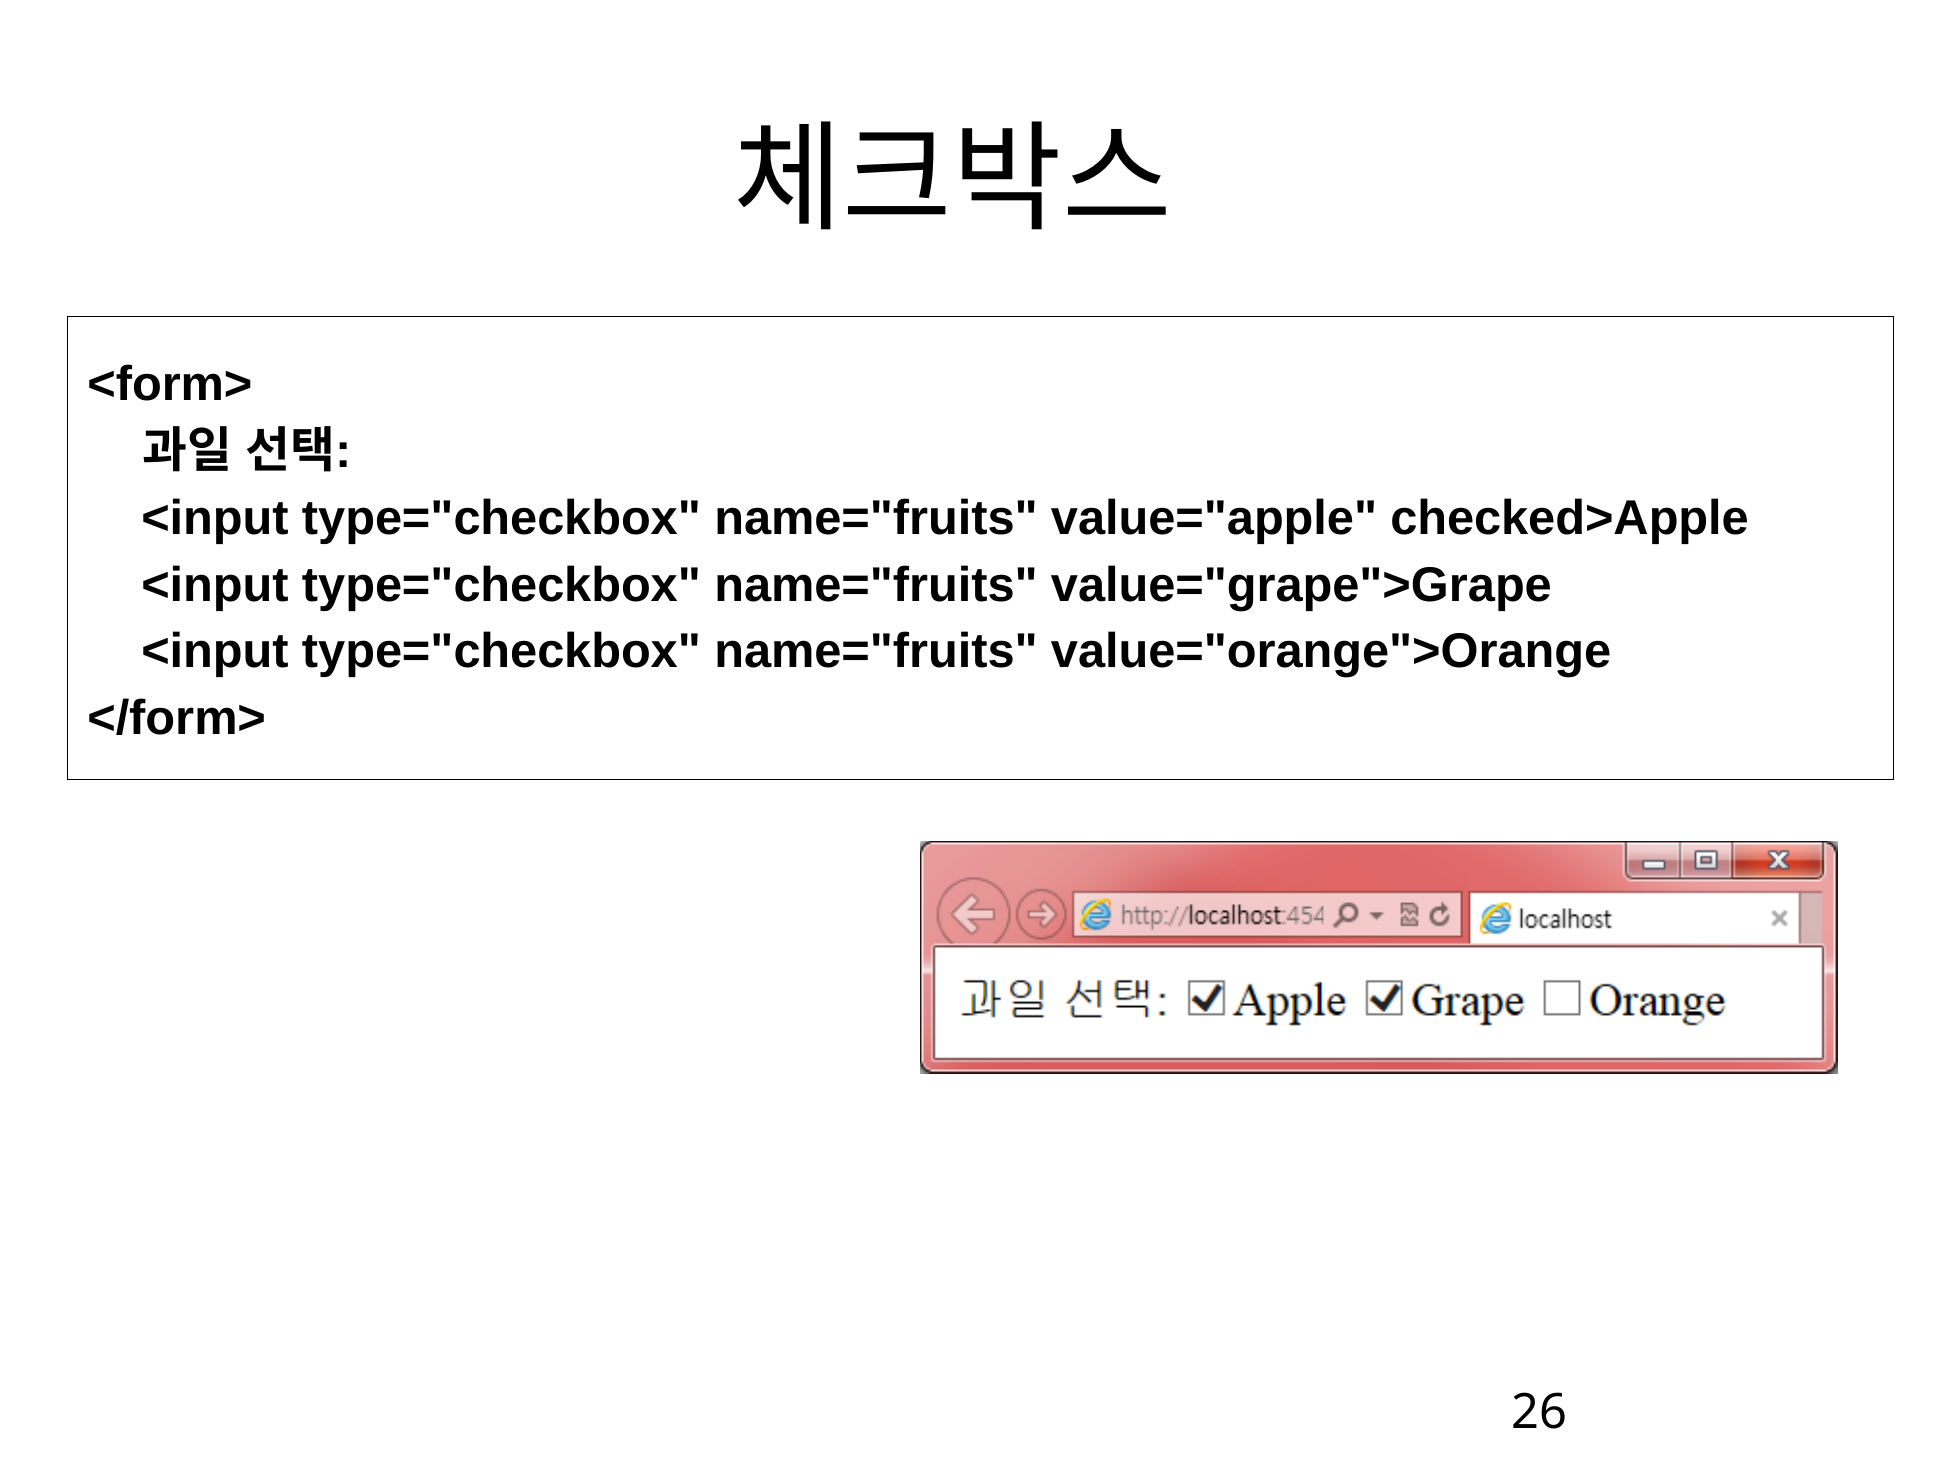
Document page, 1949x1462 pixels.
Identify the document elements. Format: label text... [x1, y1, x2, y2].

text_box <form> 과일 선택: <input type="checkbox" name="fruits" value="apple" checked>Apple <input type="checkbox" name="fruits" value="grape">Grape <input type="checkbox" name="fruits" value="orange">Orange </form> [67, 316, 1894, 780]
title 체크박스 [156, 92, 1749, 255]
slide_number <숫자> [1496, 1372, 1899, 1462]
picture [920, 841, 1838, 1074]
